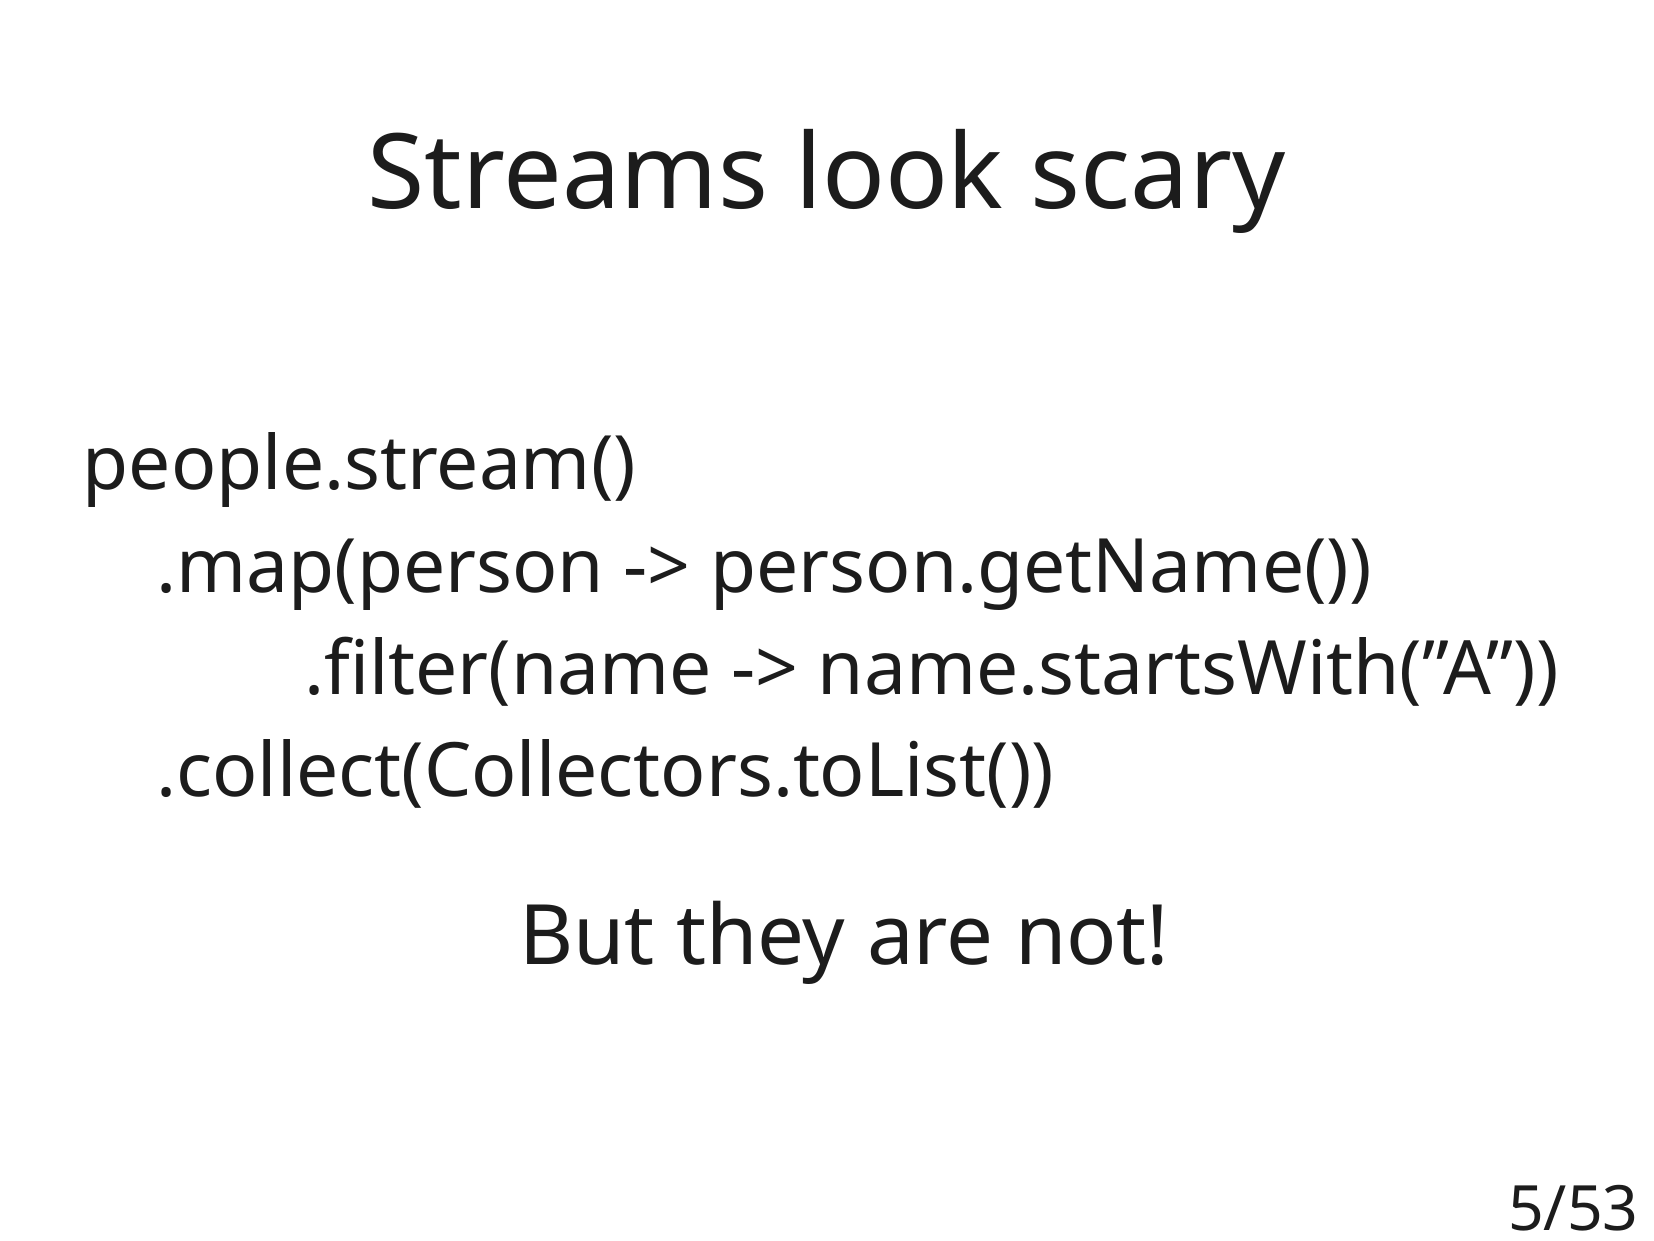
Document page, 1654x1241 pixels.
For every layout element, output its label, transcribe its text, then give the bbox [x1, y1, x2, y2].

subtitle people.stream() .map(person -> person.getName()) .filter(name -> name.startsWith(”A”)) .collect(Collectors.toList()) But they are not! [82, 290, 1571, 1109]
title Streams look scary [82, 64, 1571, 272]
text_box <numer>/53 [1071, 1155, 1654, 1241]
